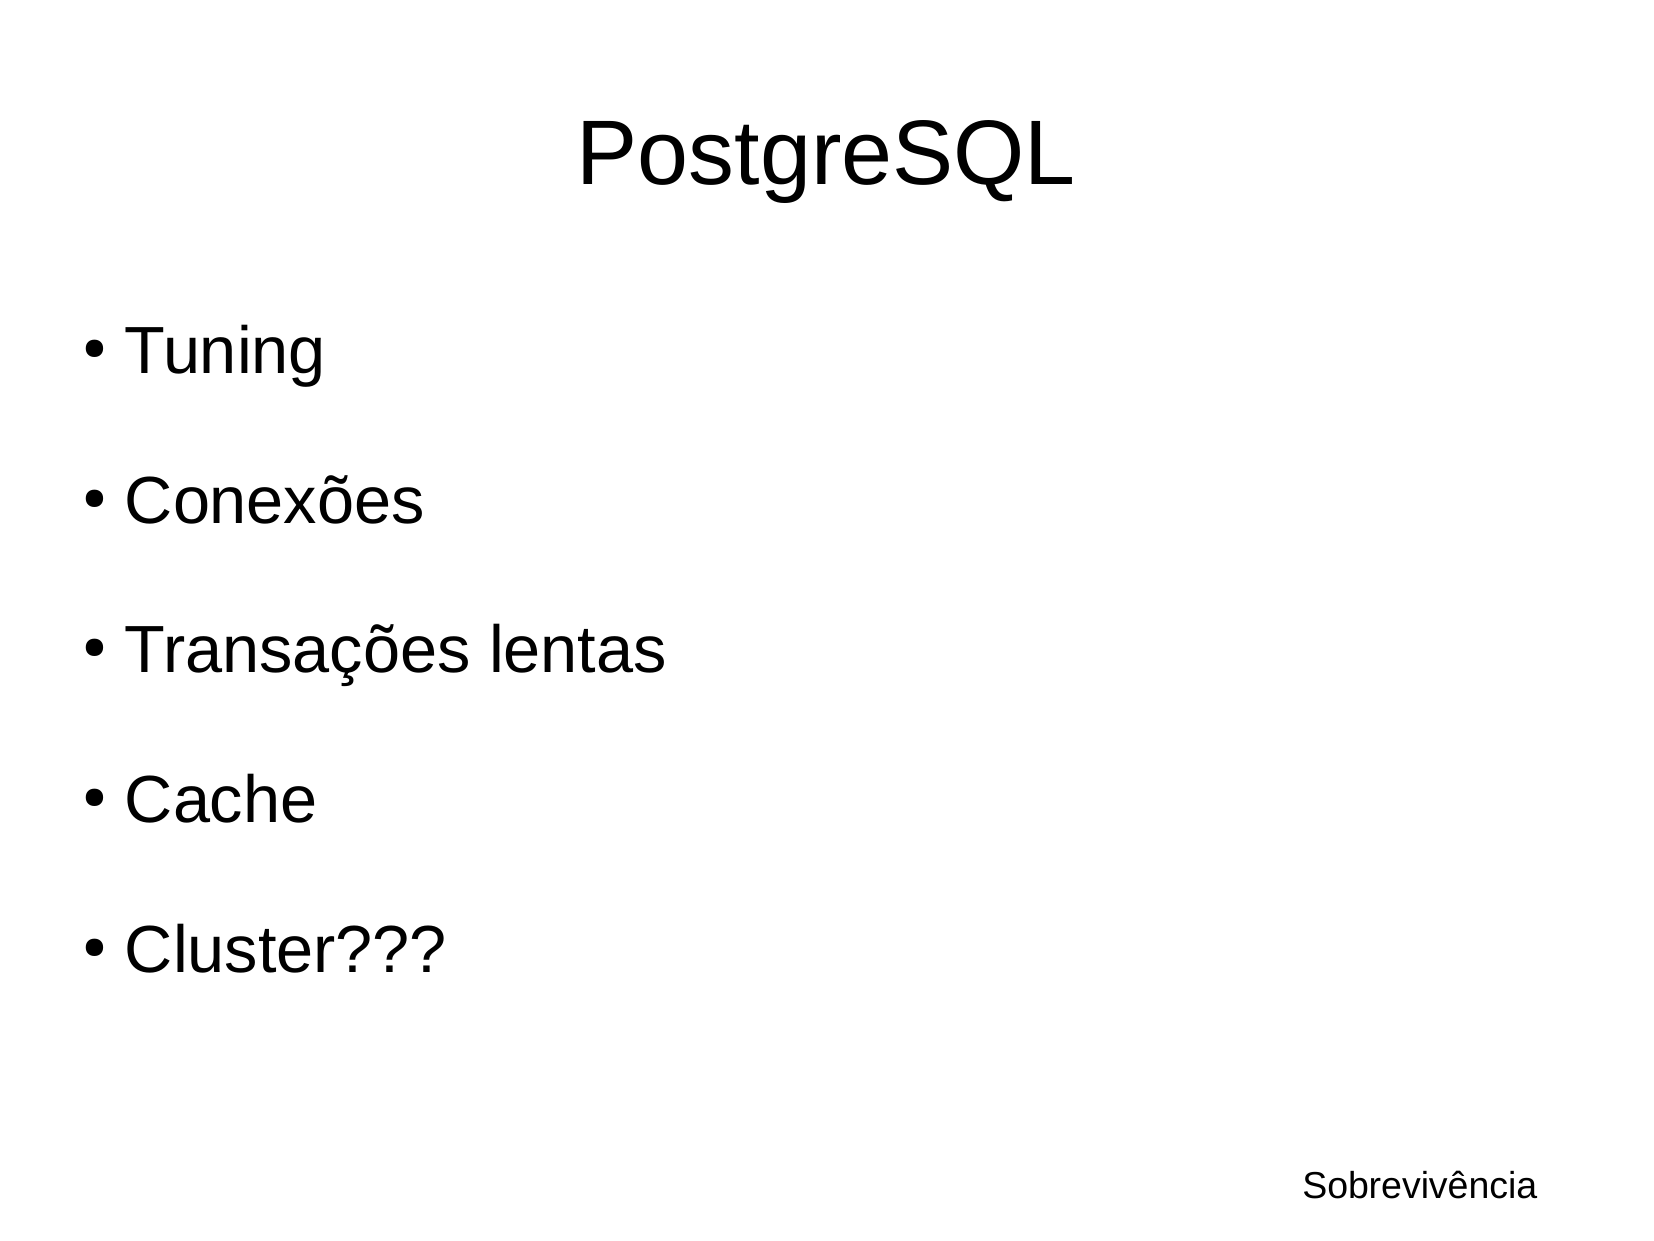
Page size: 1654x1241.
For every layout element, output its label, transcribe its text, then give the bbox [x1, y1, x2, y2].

text_box Sobrevivência [1287, 1157, 1552, 1215]
title PostgreSQL [82, 49, 1571, 257]
subtitle Tuning Conexões Transações lentas Cache Cluster??? [82, 290, 1538, 1010]
